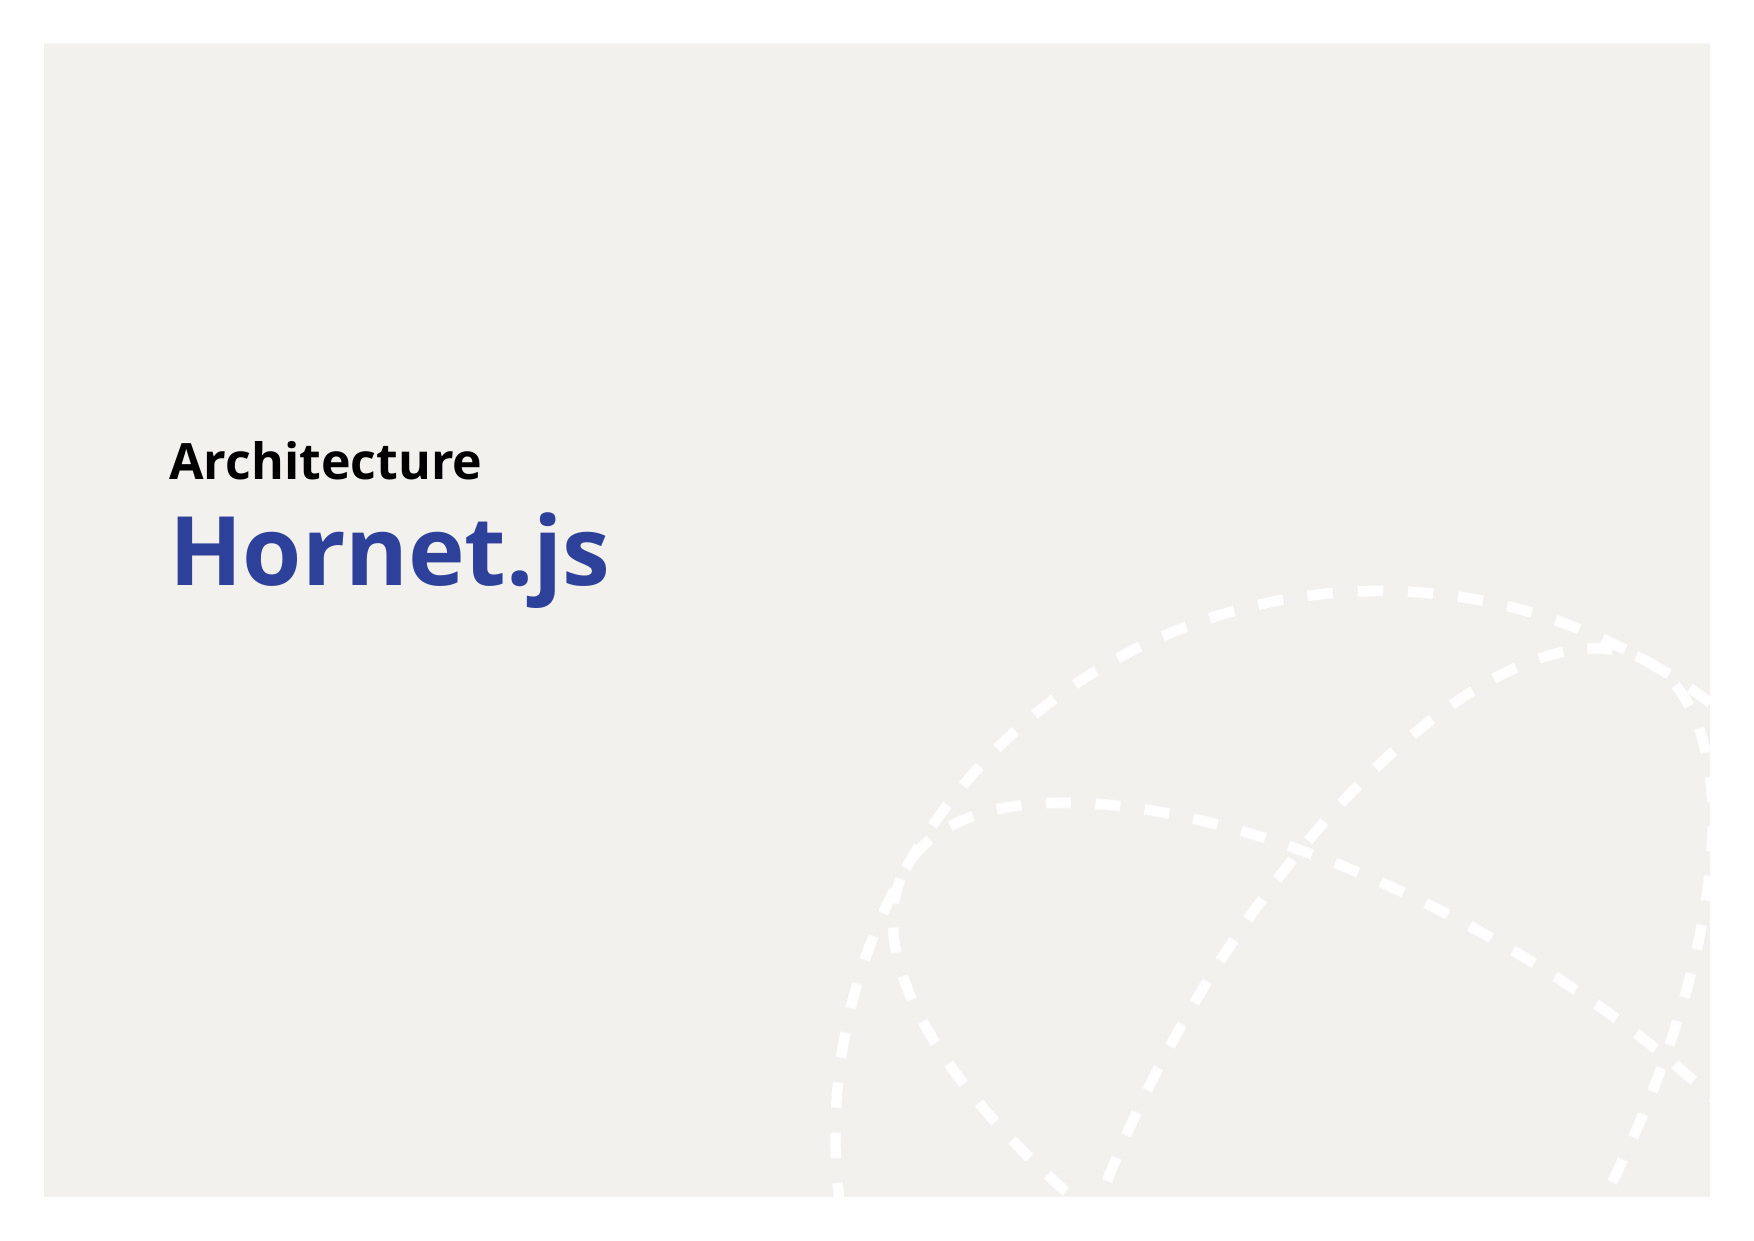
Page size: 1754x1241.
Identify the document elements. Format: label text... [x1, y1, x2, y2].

text_box Architecture Hornet.js [152, 421, 1642, 667]
picture [0, 0, 1754, 1241]
